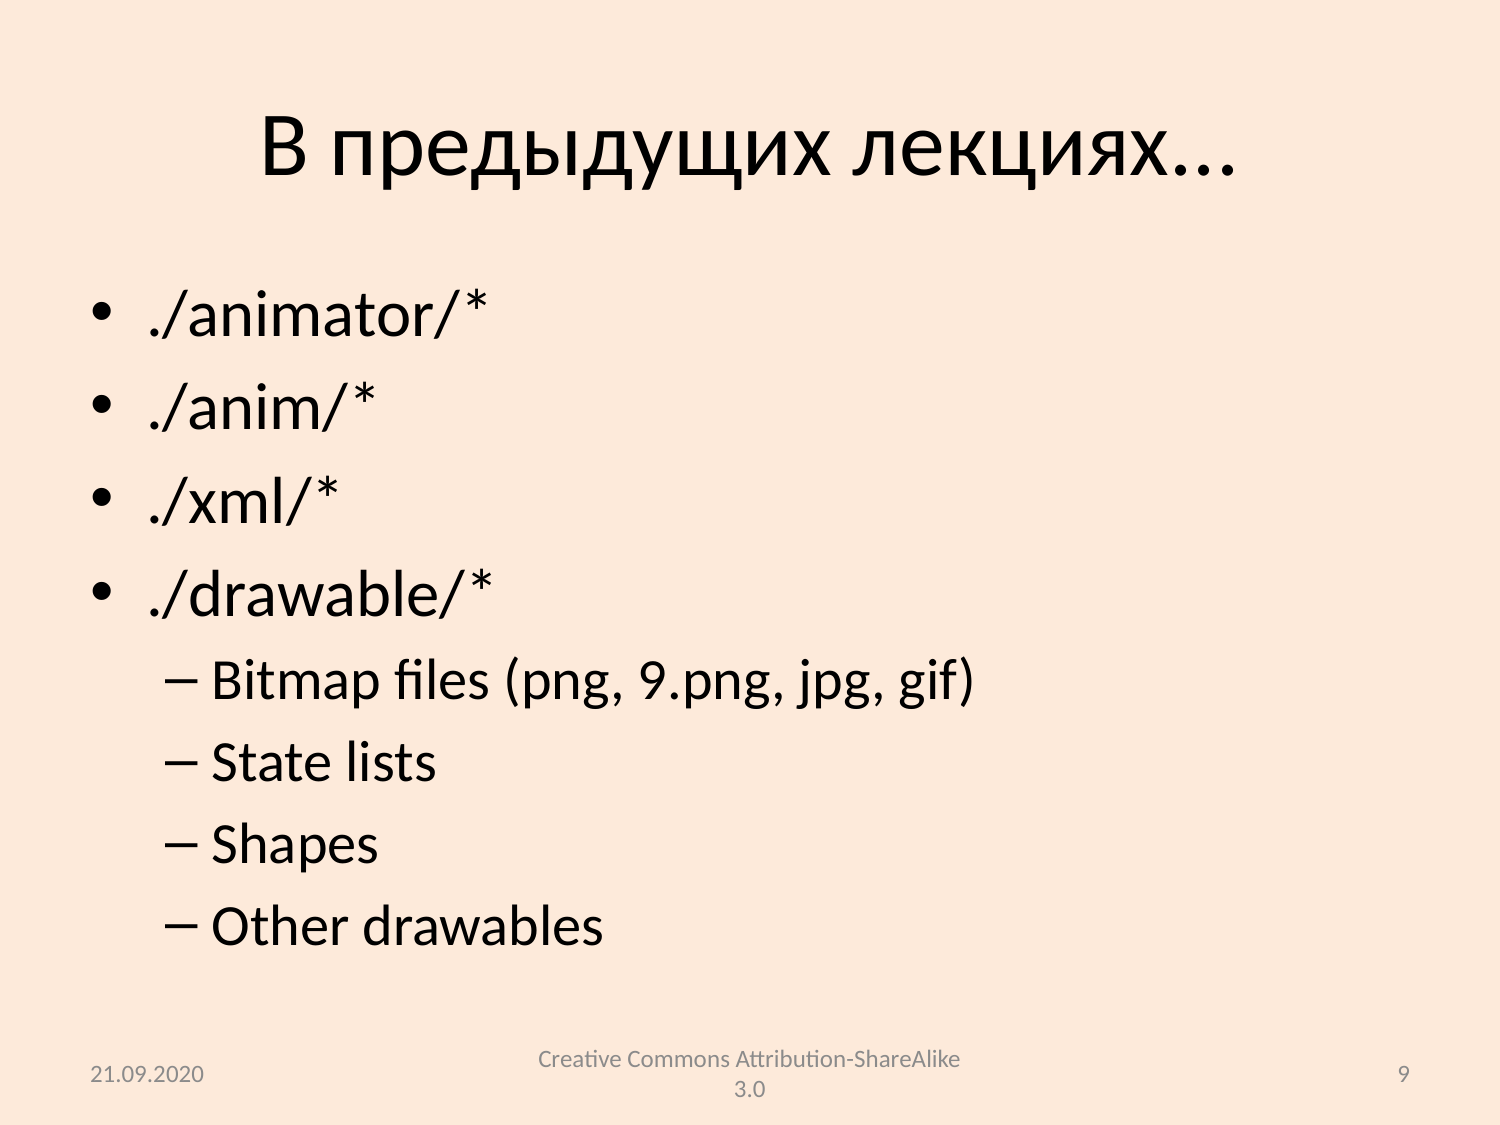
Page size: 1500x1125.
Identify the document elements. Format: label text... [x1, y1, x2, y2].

list ./animator/* ./anim/* ./xml/* ./drawable/* Bitmap files (png, 9.png, jpg, gif) State lists Shapes Other drawables [75, 262, 1425, 1005]
title В предыдущих лекциях... [75, 45, 1425, 233]
